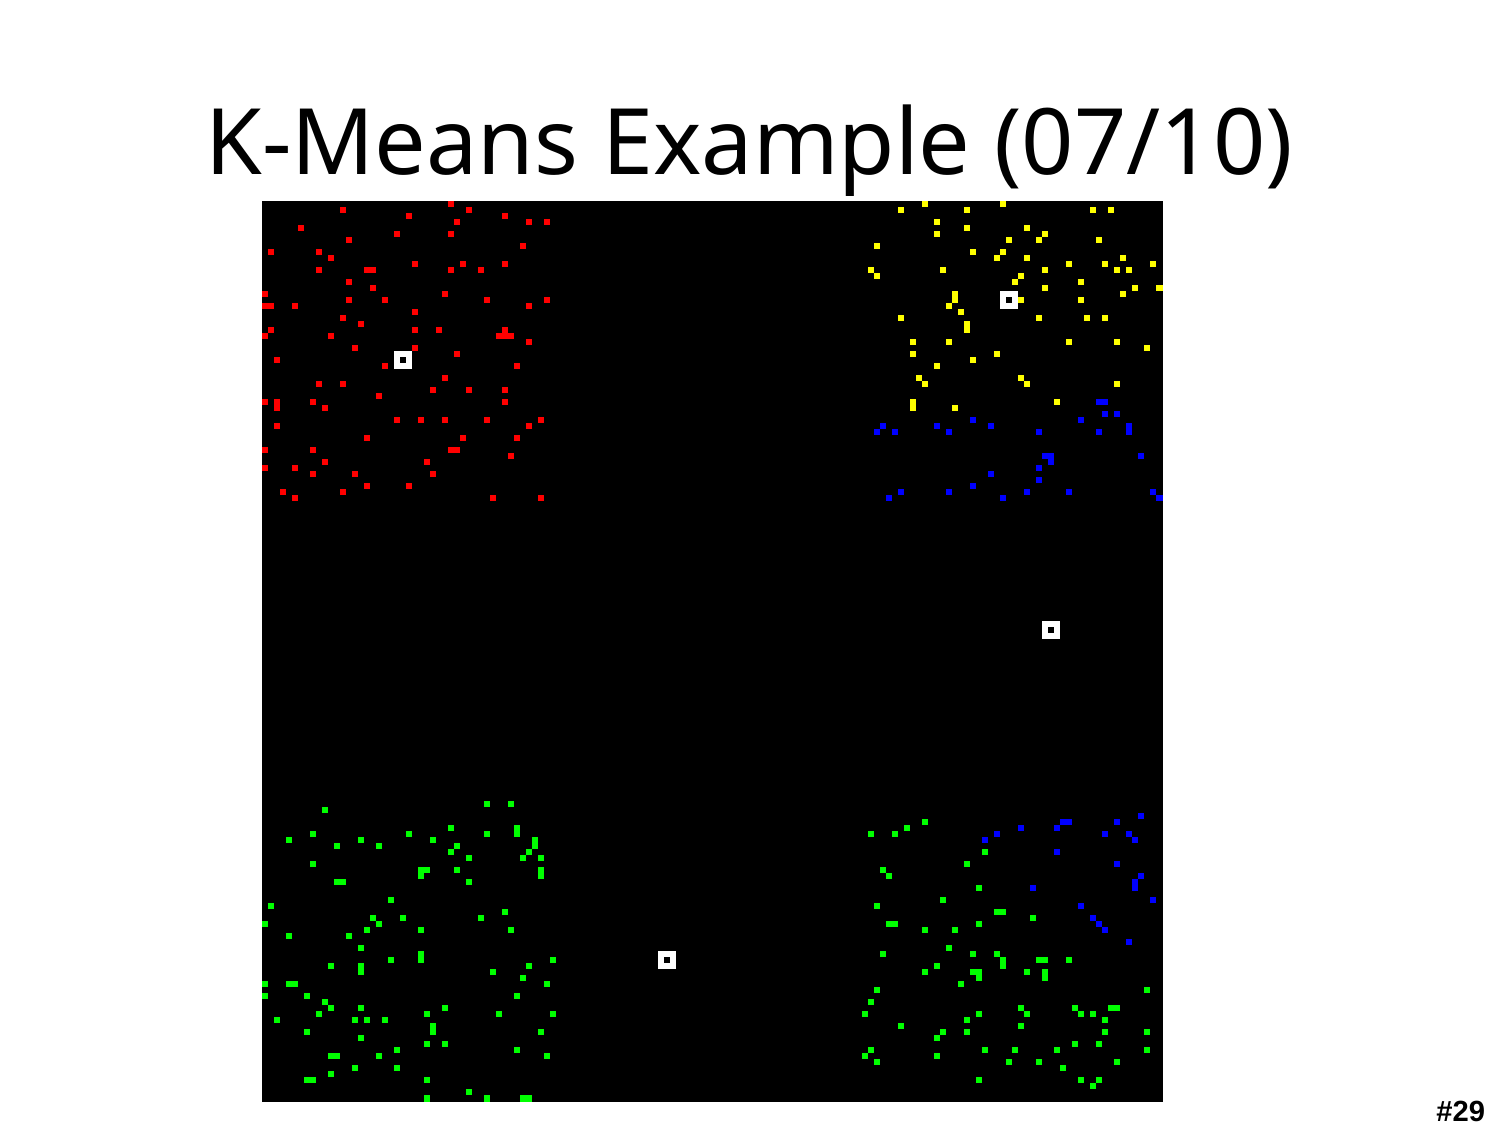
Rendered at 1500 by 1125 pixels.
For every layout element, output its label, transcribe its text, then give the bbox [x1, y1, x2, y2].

picture [262, 201, 1163, 1102]
title K-Means Example (07/10) [24, 52, 1476, 226]
